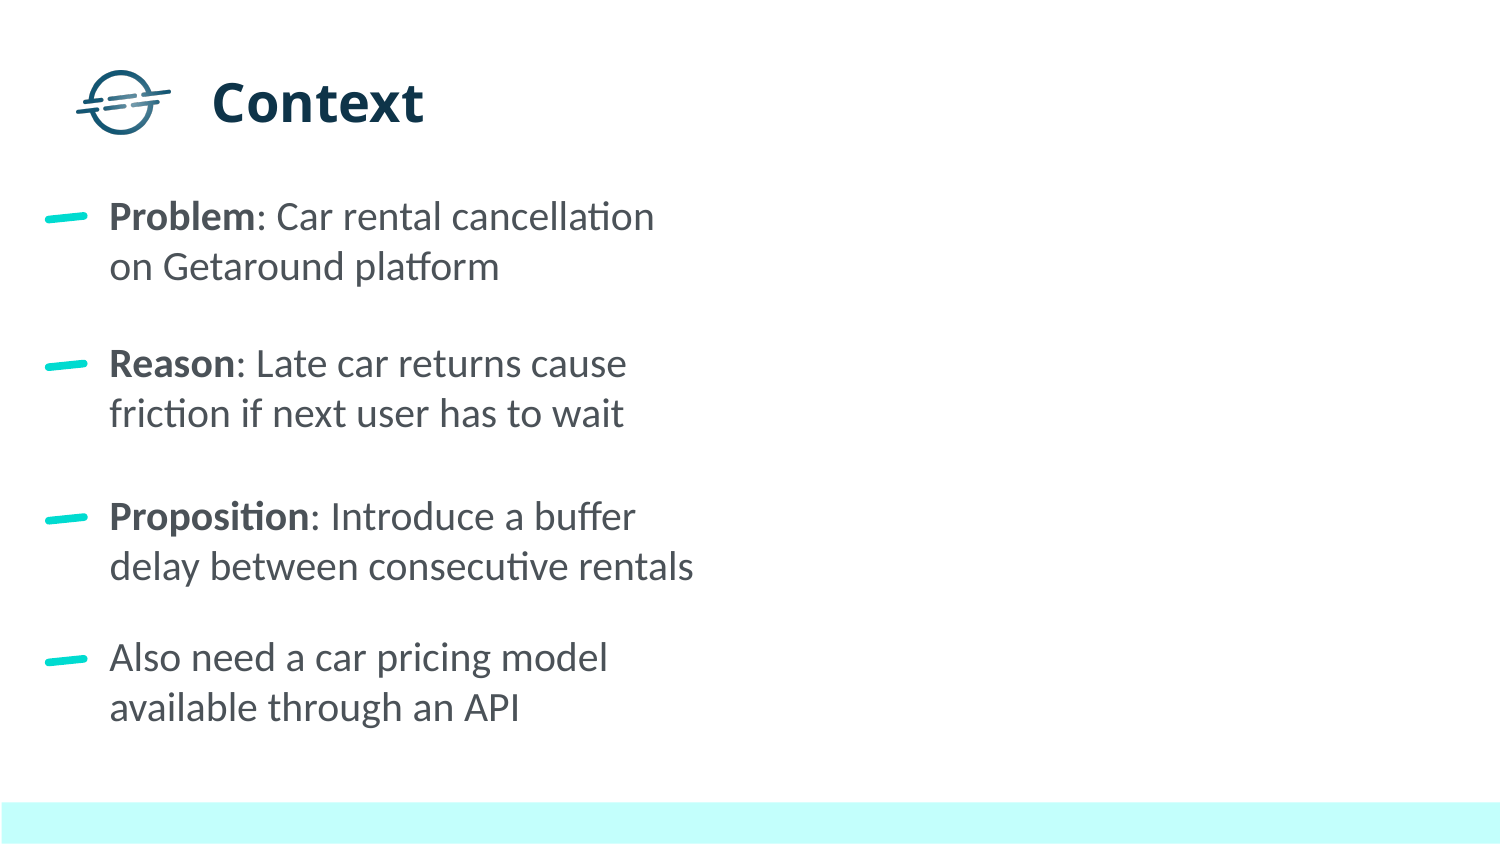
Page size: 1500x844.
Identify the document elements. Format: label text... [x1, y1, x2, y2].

title Context [196, 53, 498, 155]
text_box [1, 802, 1500, 844]
title Problem: Car rental cancellation on Getaround platform [94, 174, 675, 297]
text_box [44, 655, 88, 667]
title Proposition: Introduce a buffer delay between consecutive rentals [94, 474, 714, 605]
text_box [44, 212, 88, 224]
title Reason: Late car returns cause friction if next user has to wait [94, 320, 714, 451]
text_box [44, 359, 88, 371]
title Also need a car pricing model available through an API [94, 614, 701, 757]
picture [76, 70, 171, 135]
text_box [45, 513, 88, 525]
